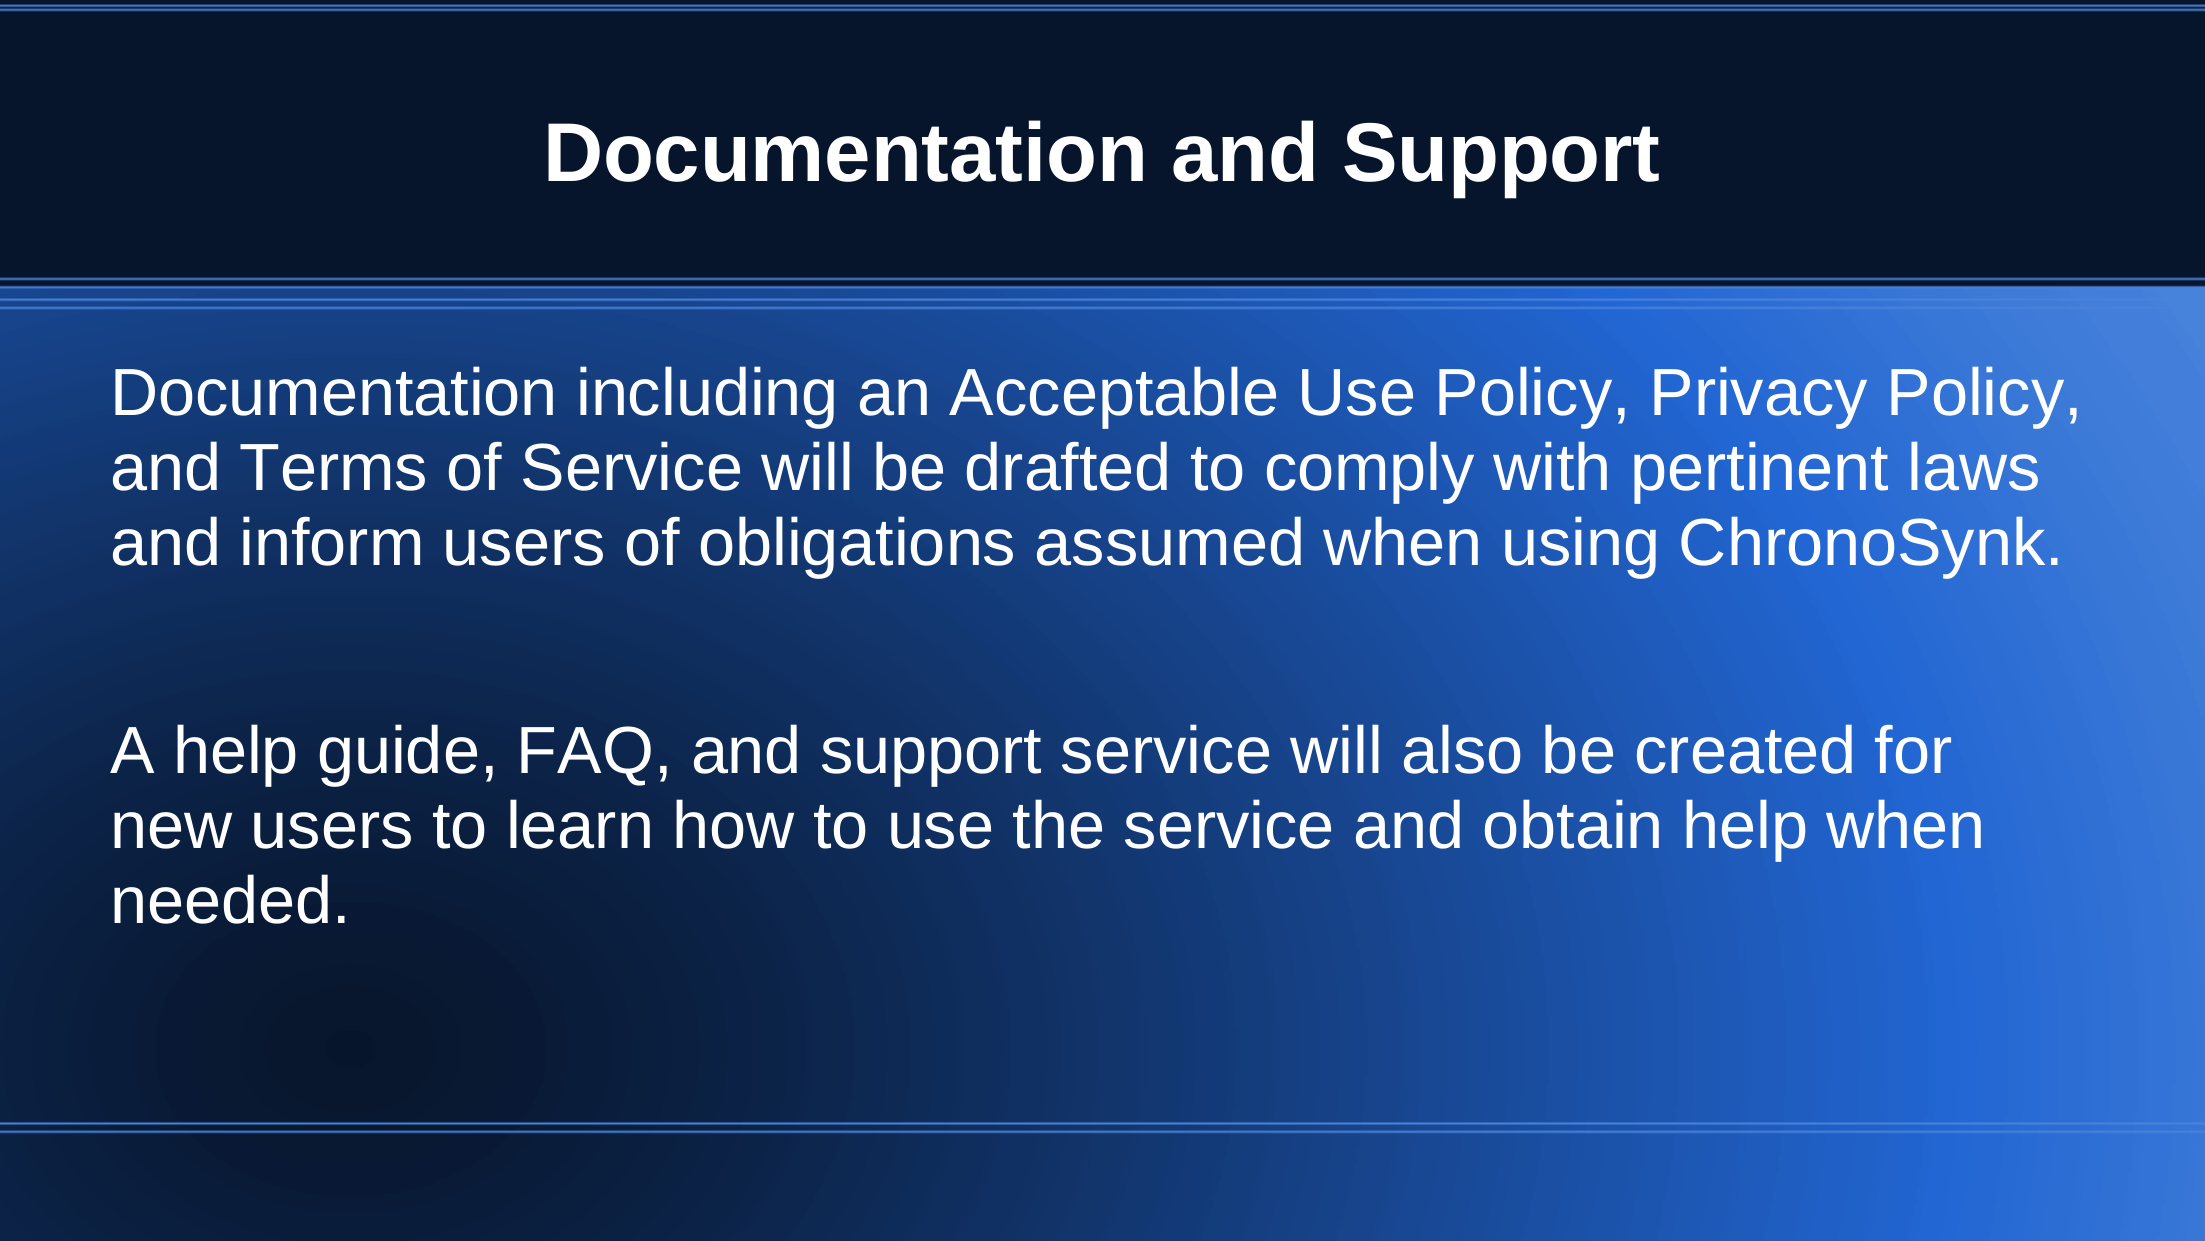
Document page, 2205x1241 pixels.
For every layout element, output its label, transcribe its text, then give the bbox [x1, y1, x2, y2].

list Documentation including an Acceptable Use Policy, Privacy Policy, and Terms of Service will be drafted to comply with pertinent laws and inform users of obligations assumed when using ChronoSynk. A help guide, FAQ, and support service will also be created for new users to learn how to use the service and obtain help when needed. [110, 355, 2095, 1241]
picture [0, 0, 2205, 1241]
title Documentation and Support [110, 49, 2095, 257]
